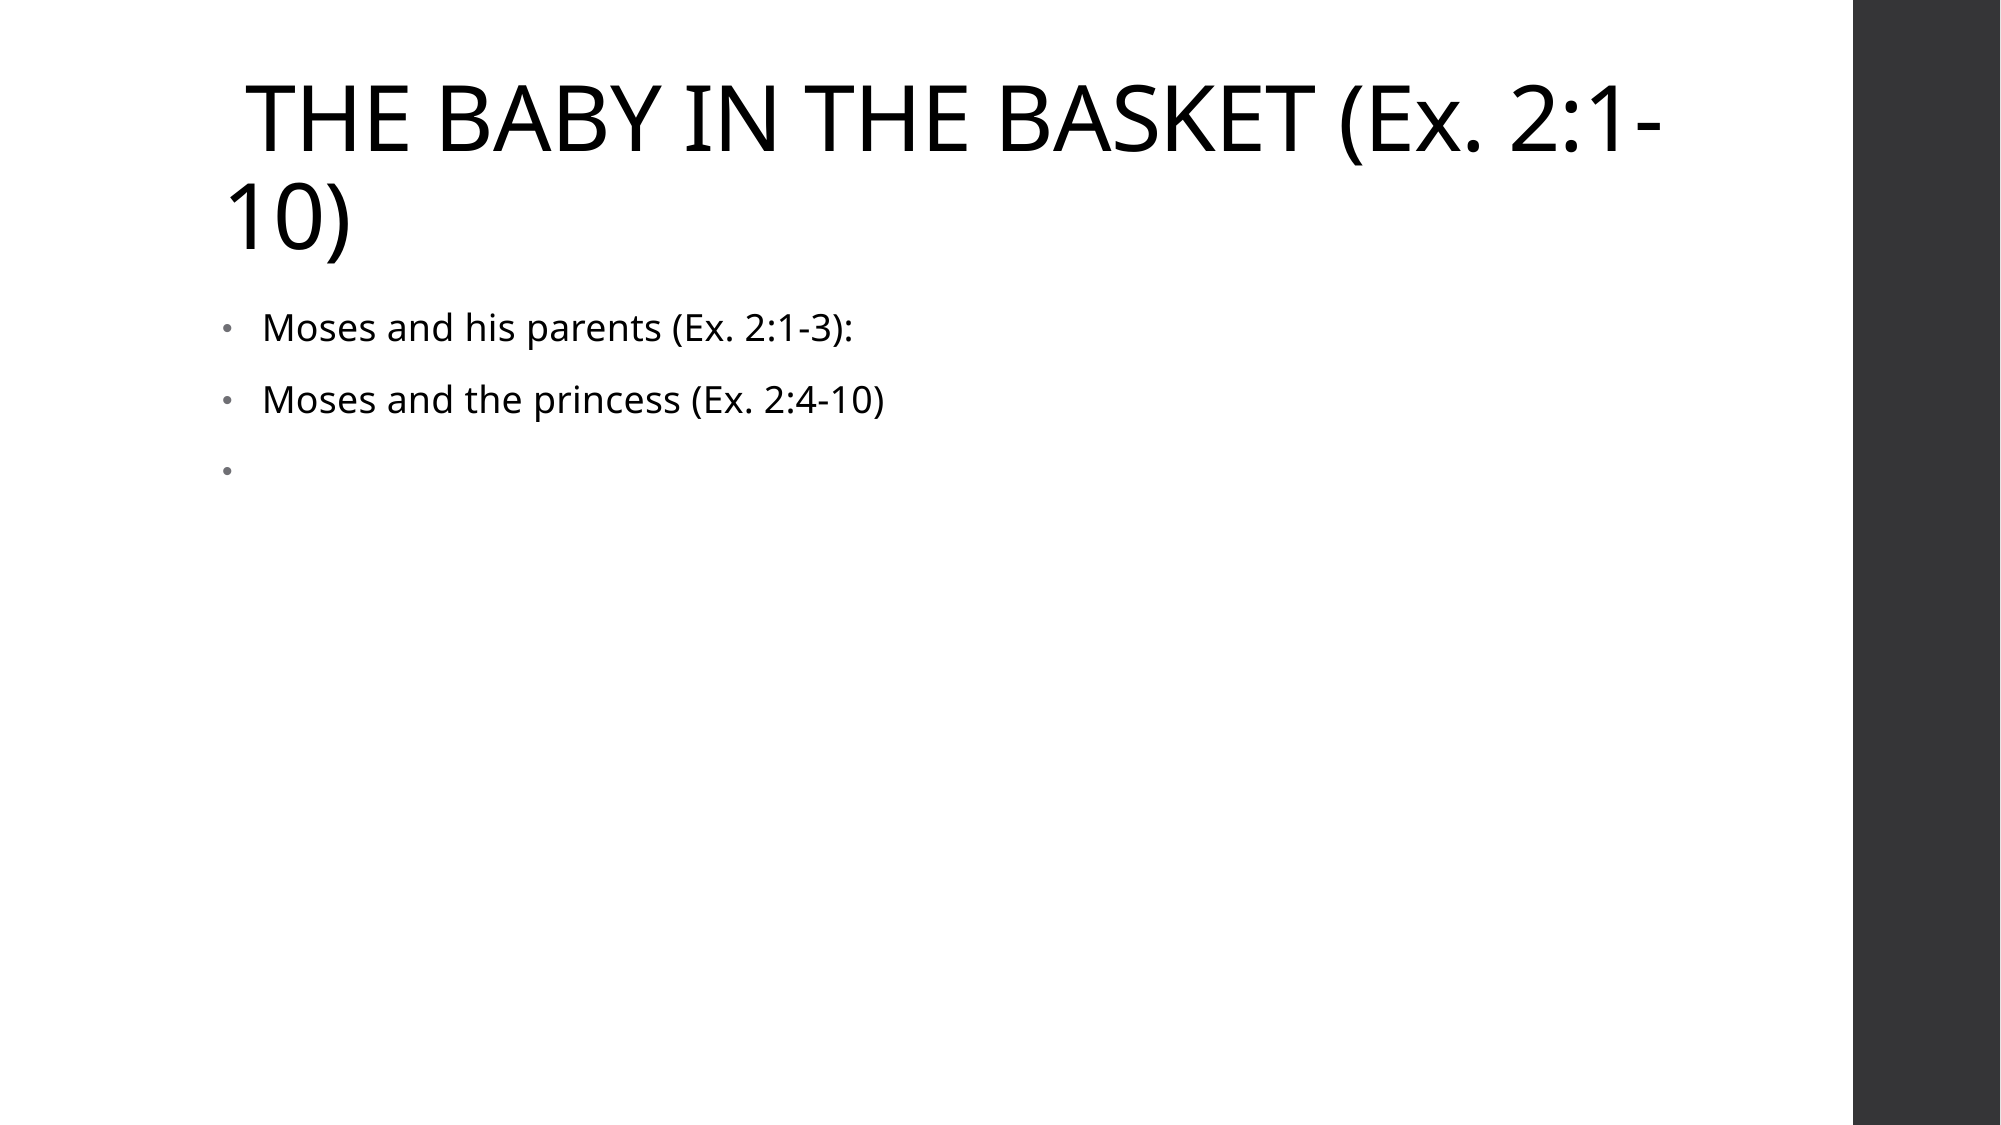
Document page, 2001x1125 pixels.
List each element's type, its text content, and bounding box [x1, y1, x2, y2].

list Moses and his parents (Ex. 2:1-3): Moses and the princess (Ex. 2:4-10) [206, 299, 1617, 1014]
title THE BABY IN THE BASKET (Ex. 2:1-10) [206, 60, 1797, 278]
